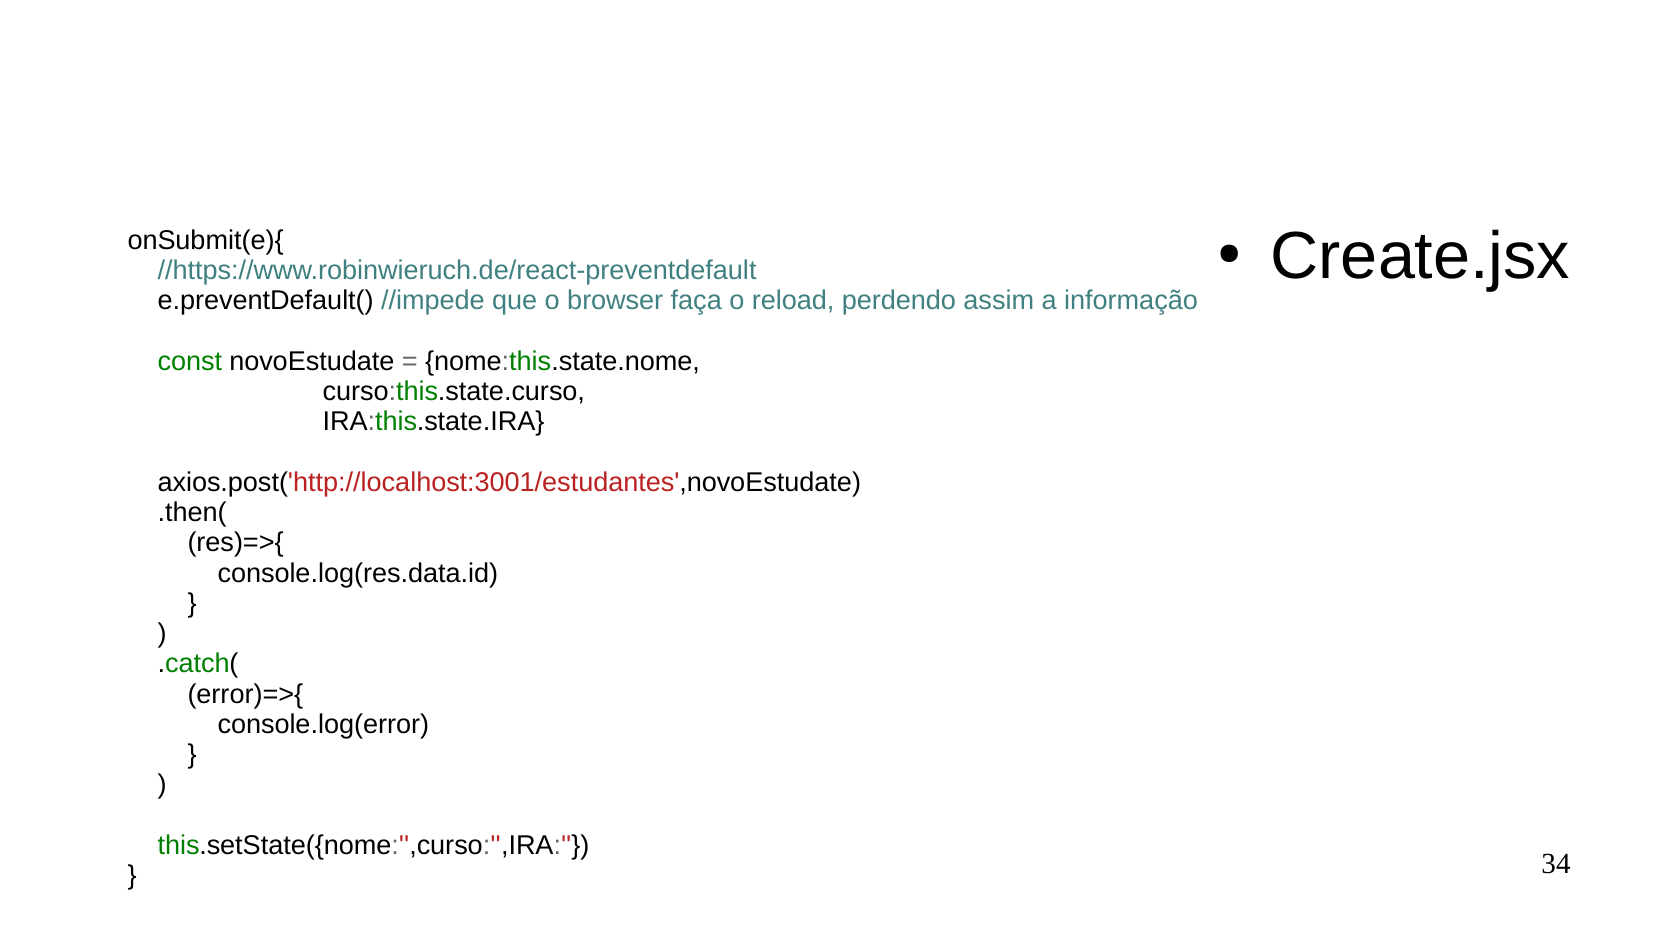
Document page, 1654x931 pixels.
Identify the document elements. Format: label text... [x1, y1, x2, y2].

list Create.jsx [1359, 217, 1571, 758]
text_box onSubmit(e){ //https://www.robinwieruch.de/react-preventdefault e.preventDefault() //impede que o browser faça o reload, perdendo assim a informação const novoEstudate = {nome:this.state.nome, curso:this.state.curso, IRA:this.state.IRA} axios.post('http://localhost:3001/estudantes',novoEstudate) .then( (res)=>{ console.log(res.data.id) } ) .catch( (error)=>{ console.log(error) } ) this.setState({nome:'',curso:'',IRA:''}) } [82, 217, 1359, 898]
